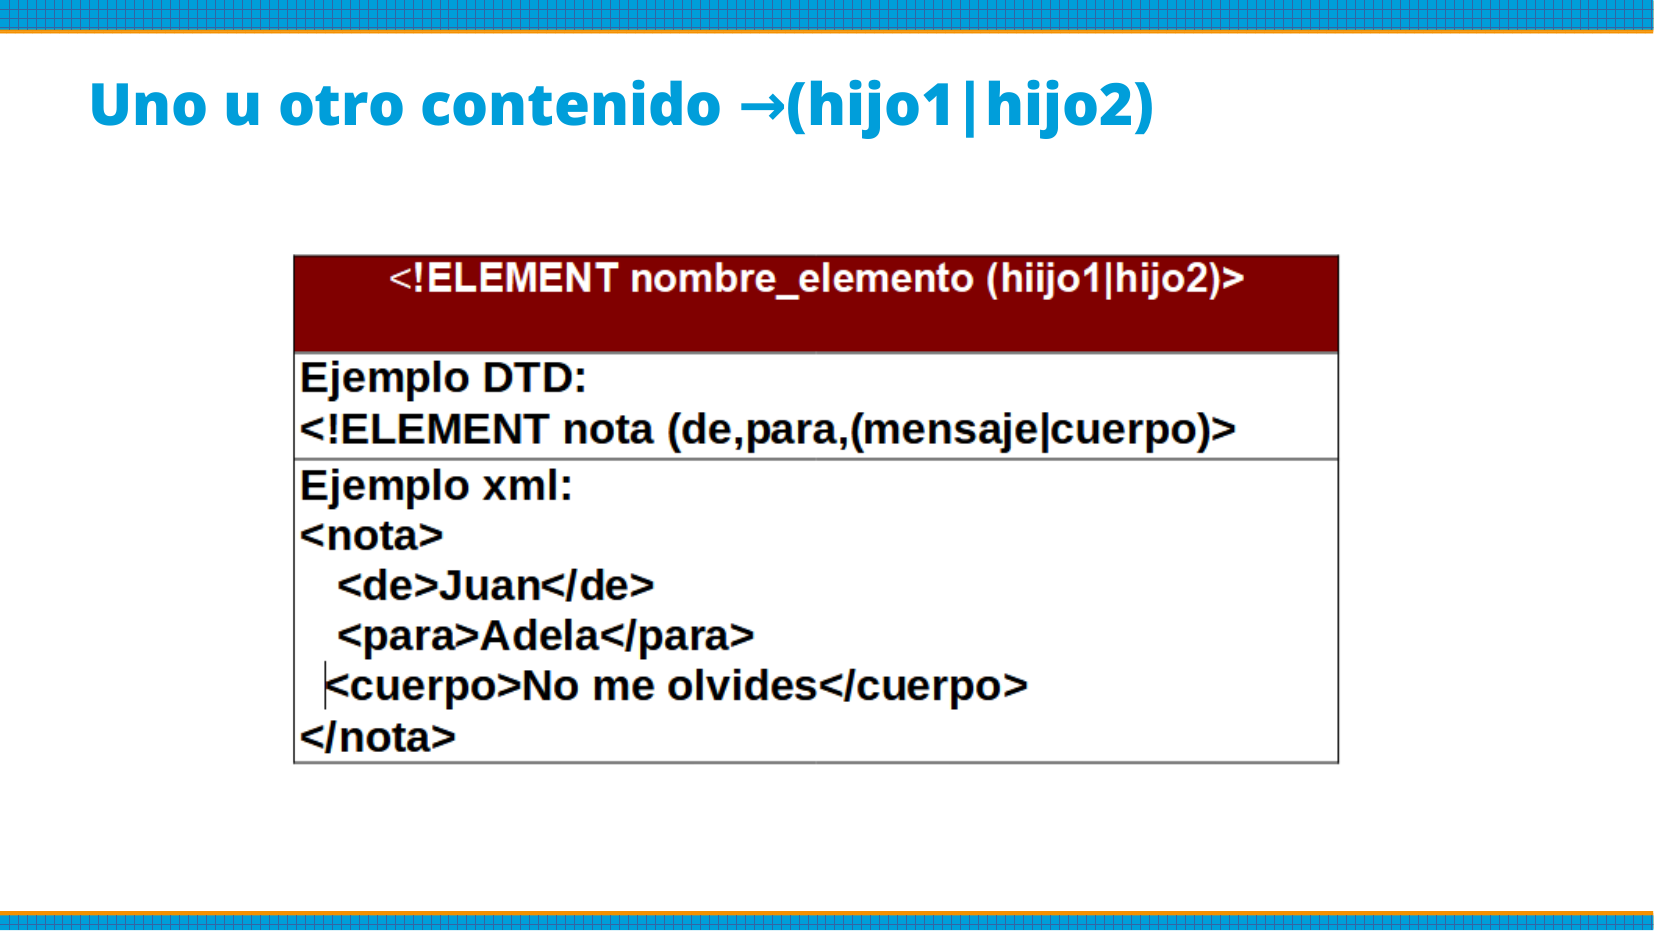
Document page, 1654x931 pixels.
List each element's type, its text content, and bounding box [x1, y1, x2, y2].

subtitle Uno u otro contenido →(hijo1|hijo2) [88, 16, 1565, 886]
picture [281, 228, 1380, 839]
